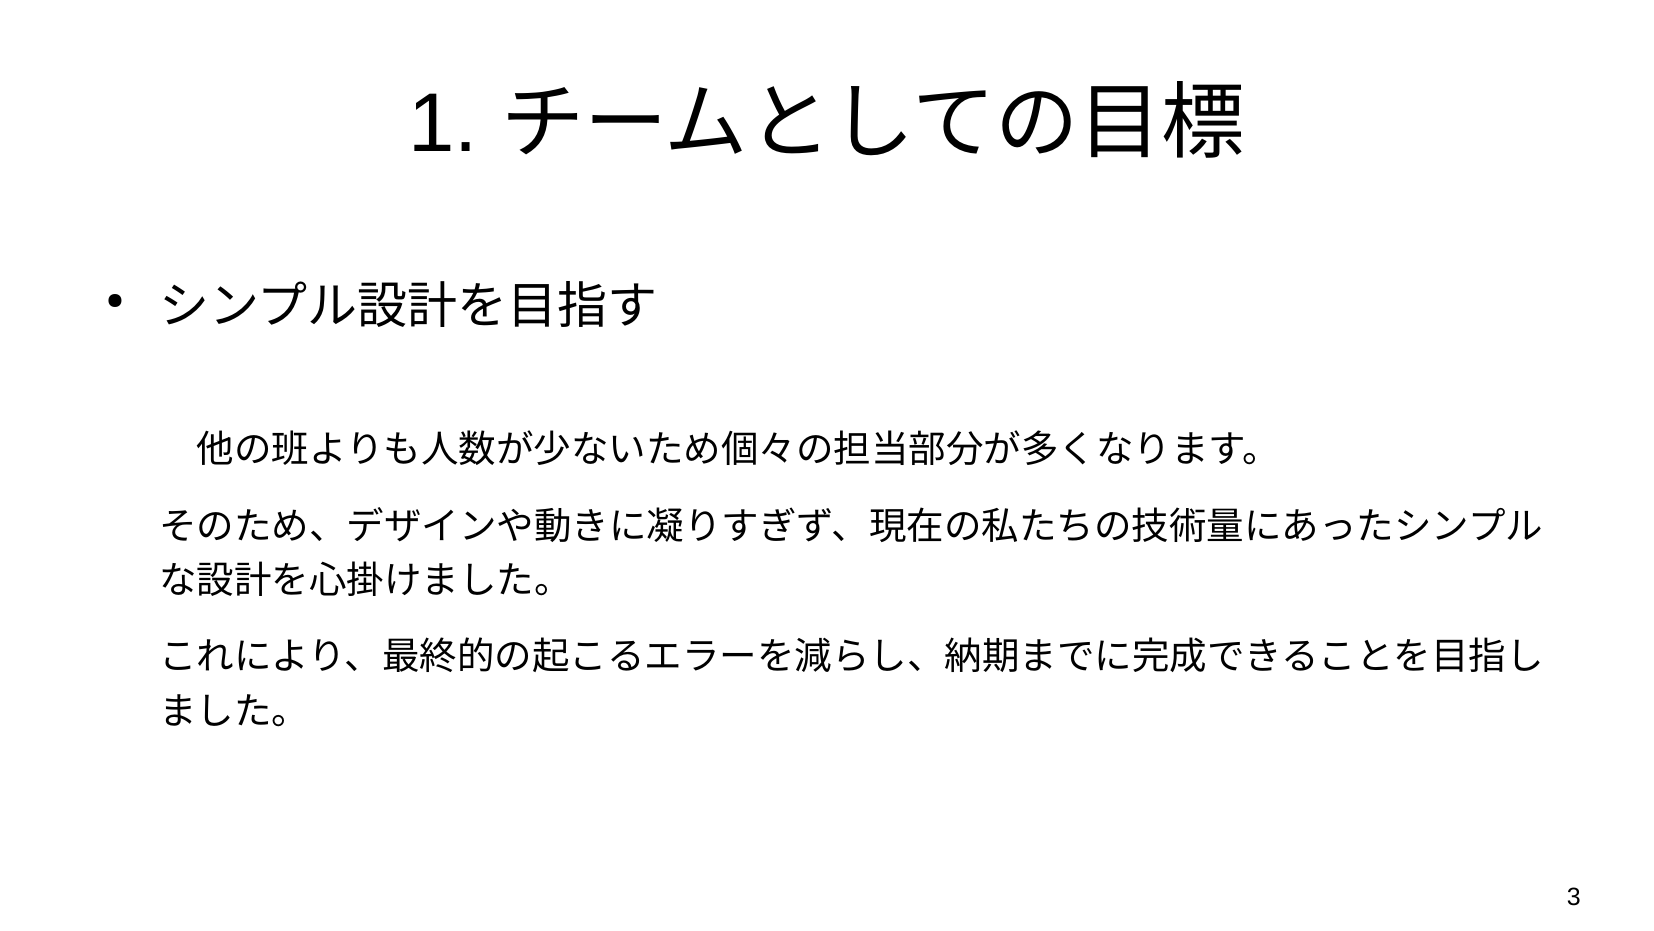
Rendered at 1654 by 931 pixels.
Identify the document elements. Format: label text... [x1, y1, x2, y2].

text_box <番号> [1564, 874, 1654, 931]
title 1. チームとしての目標 [82, 37, 1571, 193]
list シンプル設計を目指す 他の班よりも人数が少ないため個々の担当部分が多くなります。 そのため、デザインや動きに凝りすぎず、現在の私たちの技術量にあったシンプルな設計を心掛けました。 これにより、最終的の起こるエラーを減らし、納期までに完成できることを目指しました。 [88, 265, 1577, 806]
